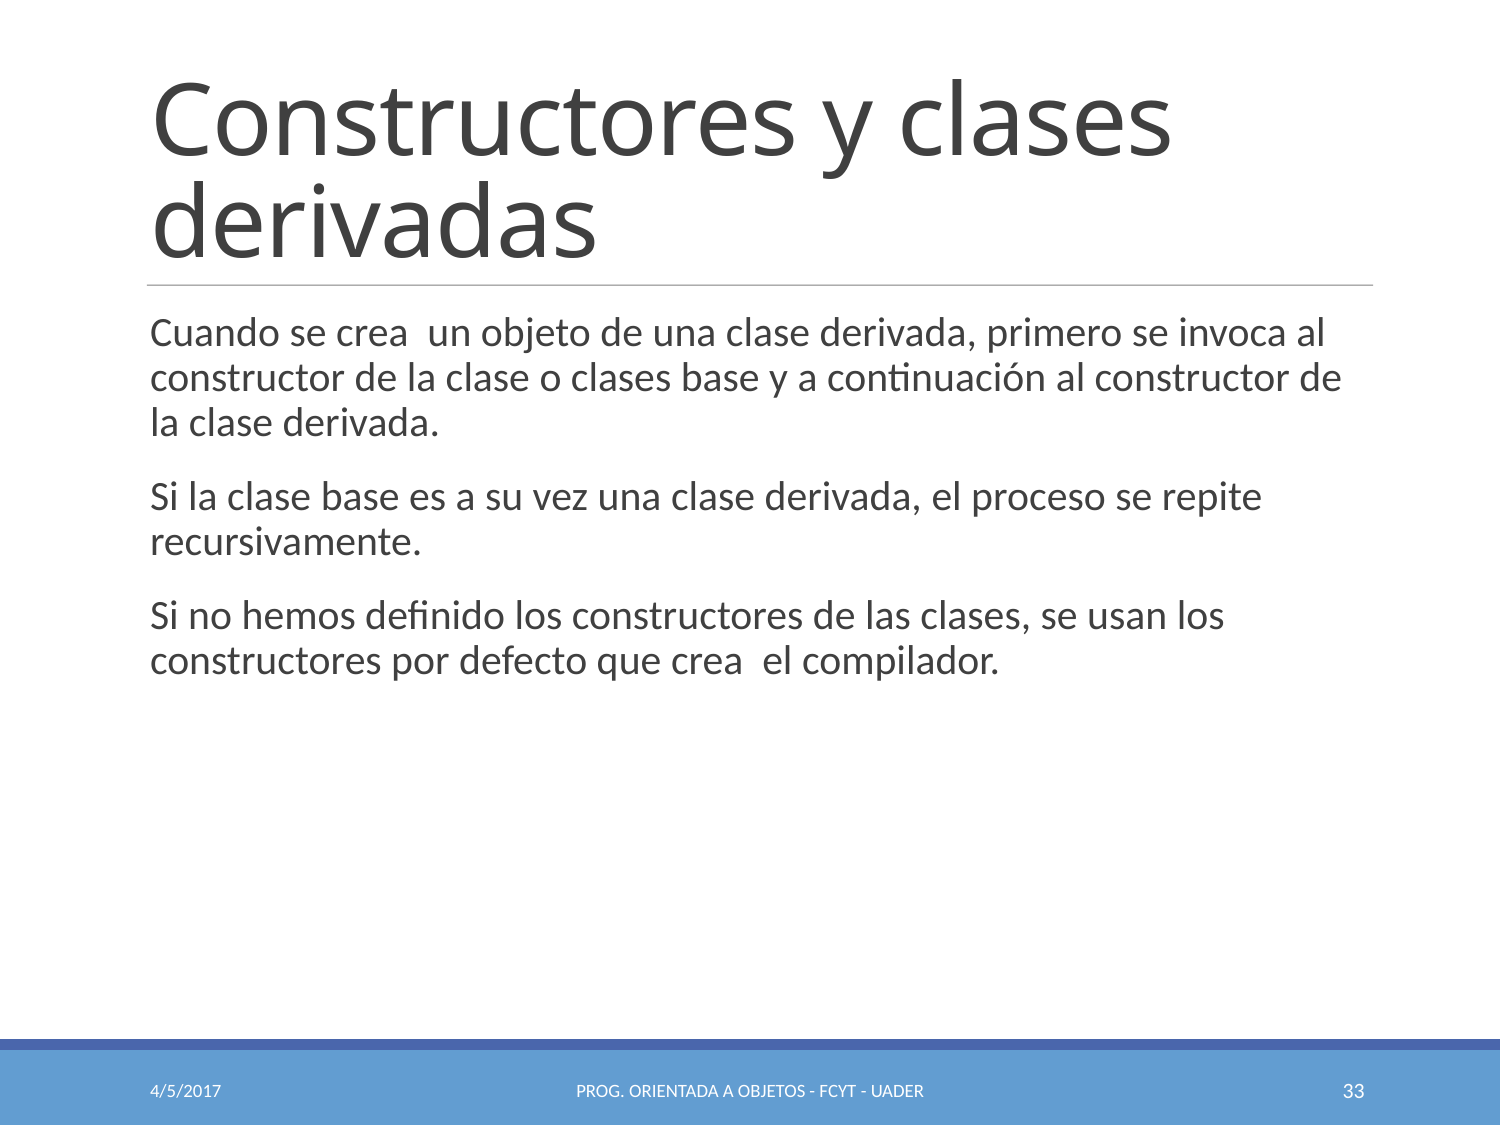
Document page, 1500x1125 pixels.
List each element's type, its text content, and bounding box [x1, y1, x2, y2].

slide_number <número> [1218, 1059, 1380, 1120]
list Cuando se crea un objeto de una clase derivada, primero se invoca al constructor de la clase o clases base y a continuación al constructor de la clase derivada. Si la clase base es a su vez una clase derivada, el proceso se repite recursivamente. Si no hemos definido los constructores de las clases, se usan los constructores por defecto que crea el compilador. [135, 302, 1373, 963]
slide_number 4/5/2017 [135, 1059, 440, 1120]
footer Prog. Orientada a Objetos - FCyT - UADER [453, 1059, 1047, 1120]
title Constructores y clases derivadas [135, 47, 1373, 285]
